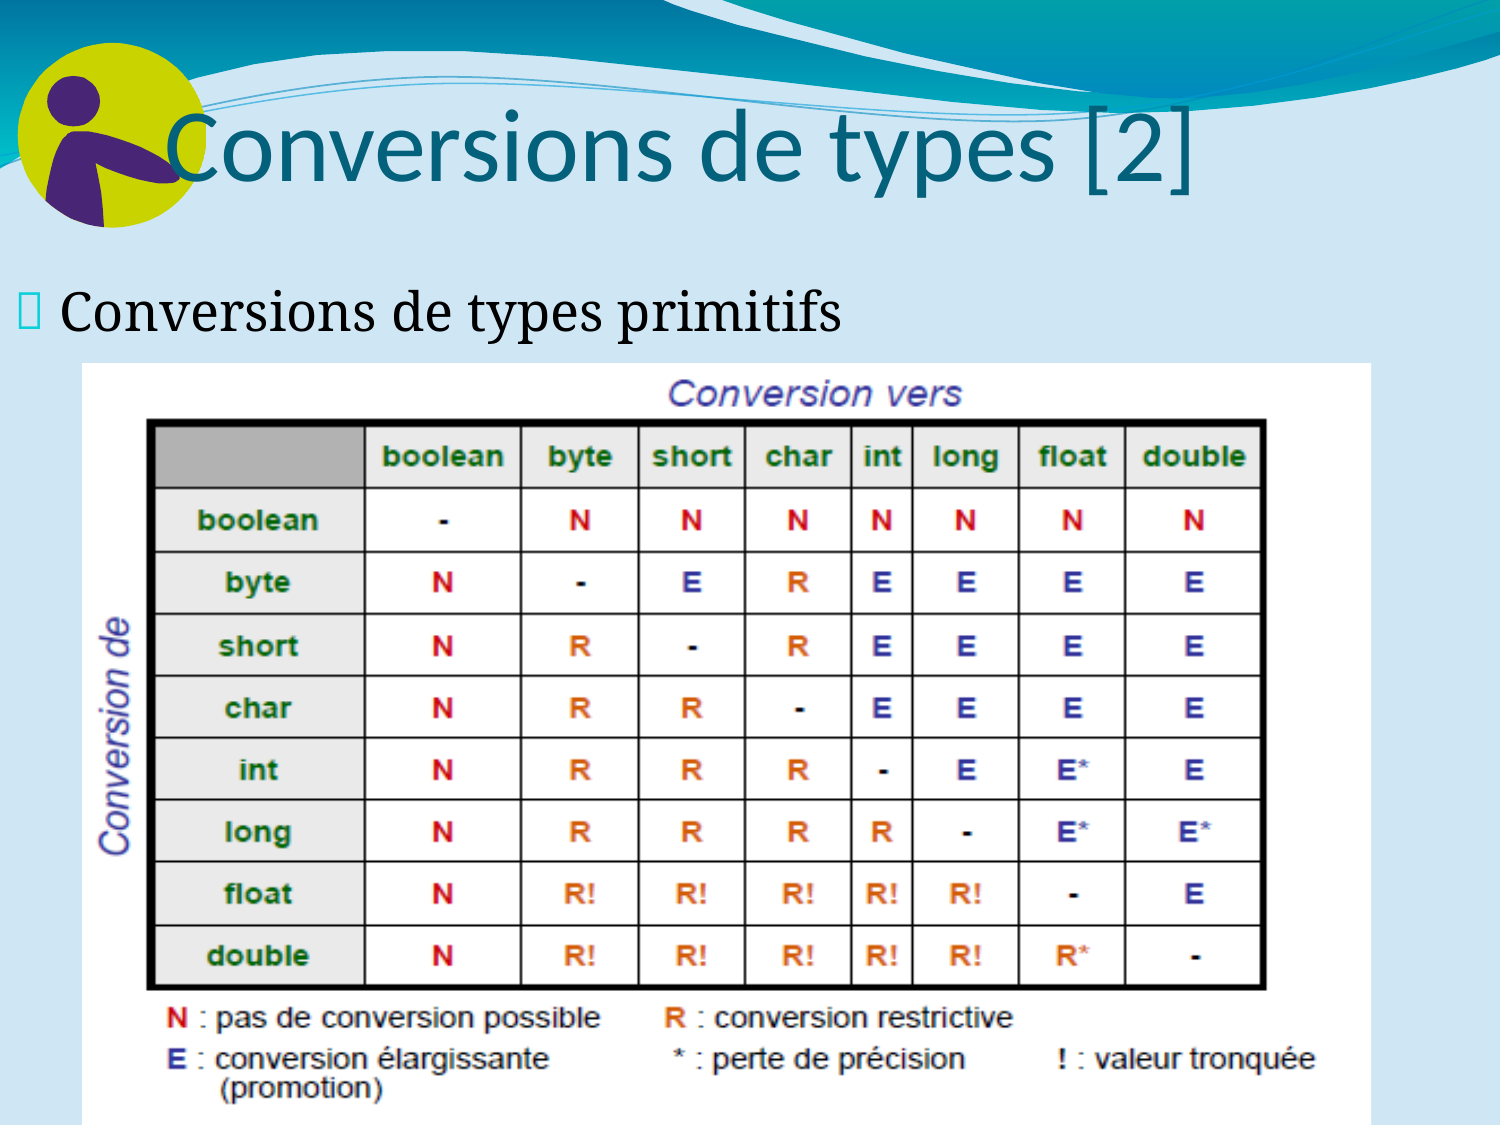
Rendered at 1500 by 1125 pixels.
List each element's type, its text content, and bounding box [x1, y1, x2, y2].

list Conversions de types primitifs [0, 269, 1500, 364]
picture [82, 363, 1372, 1125]
title Conversions de types [2] [150, 70, 1500, 258]
